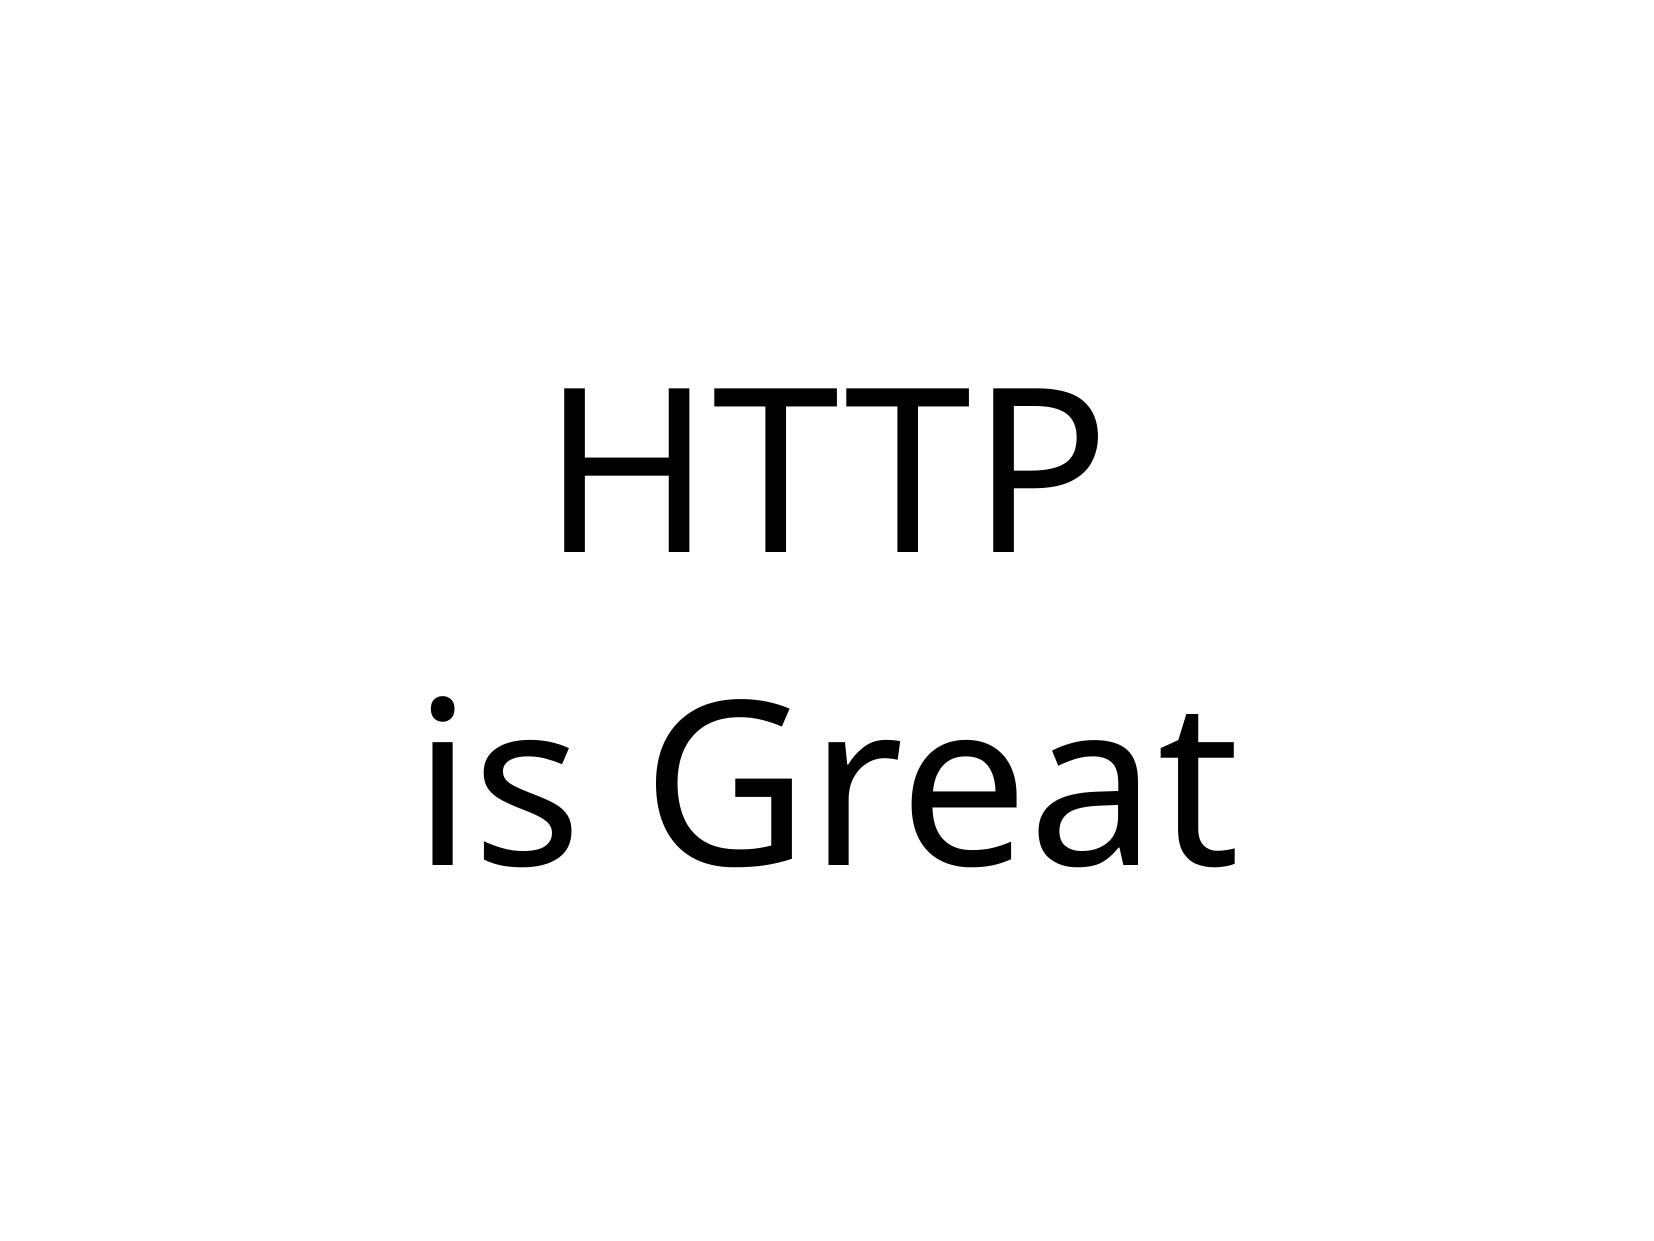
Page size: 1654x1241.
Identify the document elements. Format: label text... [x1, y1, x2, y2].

title HTTP is Great [82, 340, 1571, 901]
